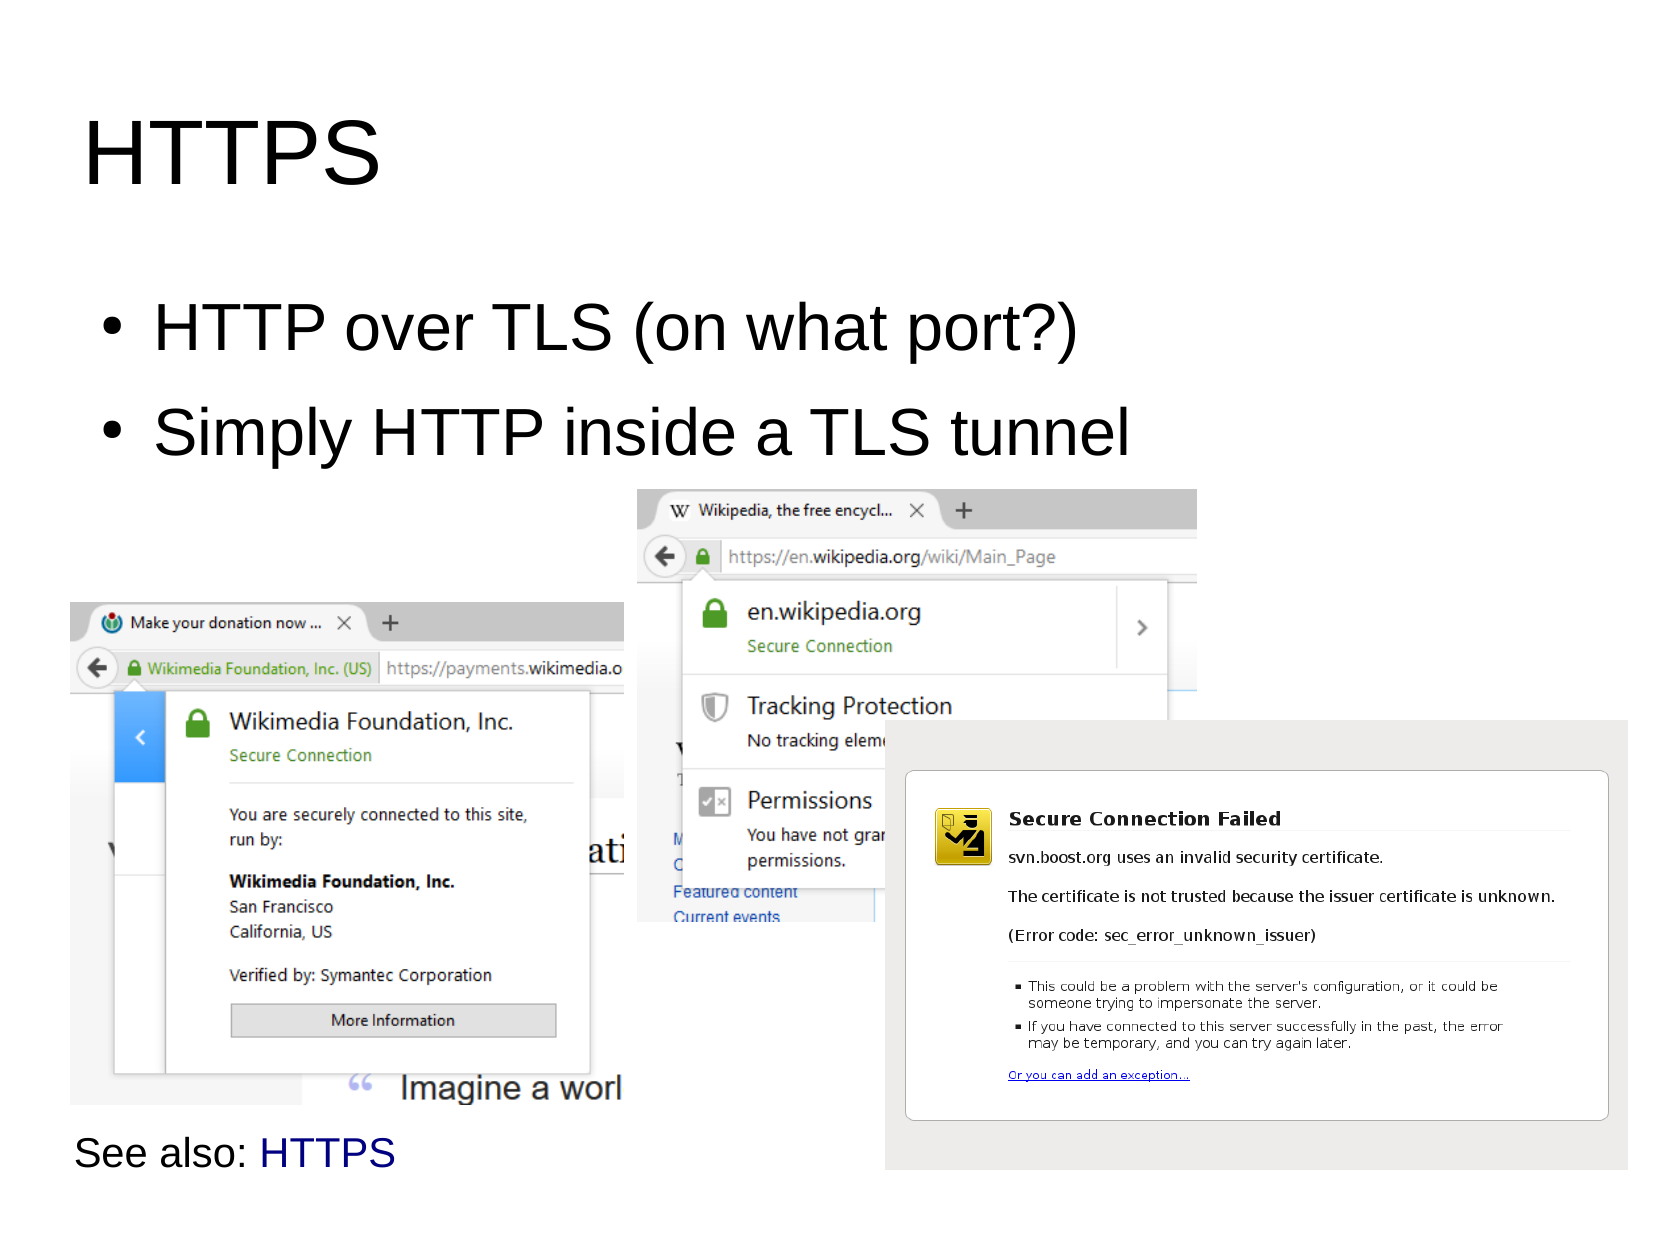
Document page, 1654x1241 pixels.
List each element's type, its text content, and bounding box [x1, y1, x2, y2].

text_box See also: HTTPS [59, 1122, 1595, 1184]
title HTTPS [82, 49, 1571, 257]
list HTTP over TLS (on what port?) Simply HTTP inside a TLS tunnel [82, 290, 1571, 1010]
picture [637, 489, 1628, 1170]
picture [70, 602, 624, 1105]
